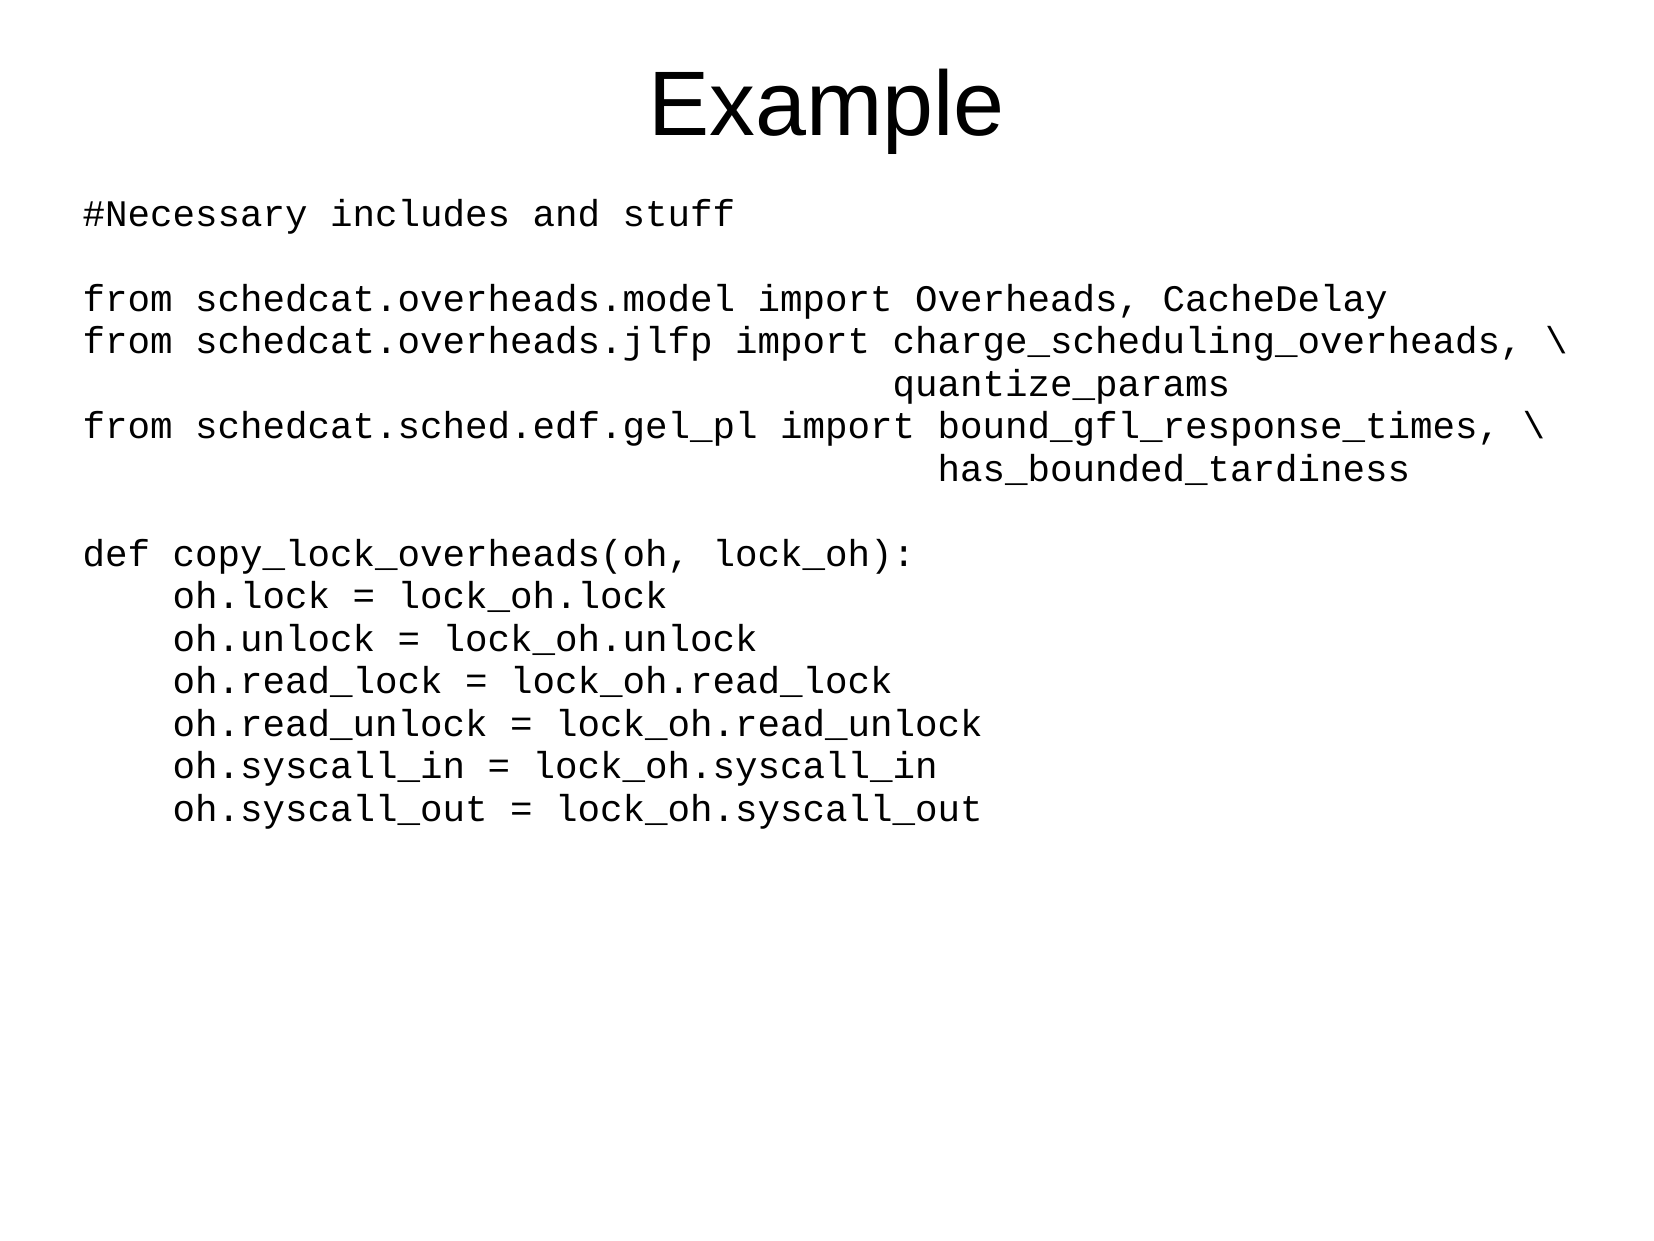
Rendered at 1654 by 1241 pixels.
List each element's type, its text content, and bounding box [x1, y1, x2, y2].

list #Necessary includes and stuff from schedcat.overheads.model import Overheads, CacheDelay from schedcat.overheads.jlfp import charge_scheduling_overheads, \ quantize_params from schedcat.sched.edf.gel_pl import bound_gfl_response_times, \ has_bounded_tardiness def copy_lock_overheads(oh, lock_oh): oh.lock = lock_oh.lock oh.unlock = lock_oh.unlock oh.read_lock = lock_oh.read_lock oh.read_unlock = lock_oh.read_unlock oh.syscall_in = lock_oh.syscall_in oh.syscall_out = lock_oh.syscall_out [82, 195, 1571, 1156]
title Example [82, 0, 1571, 195]
